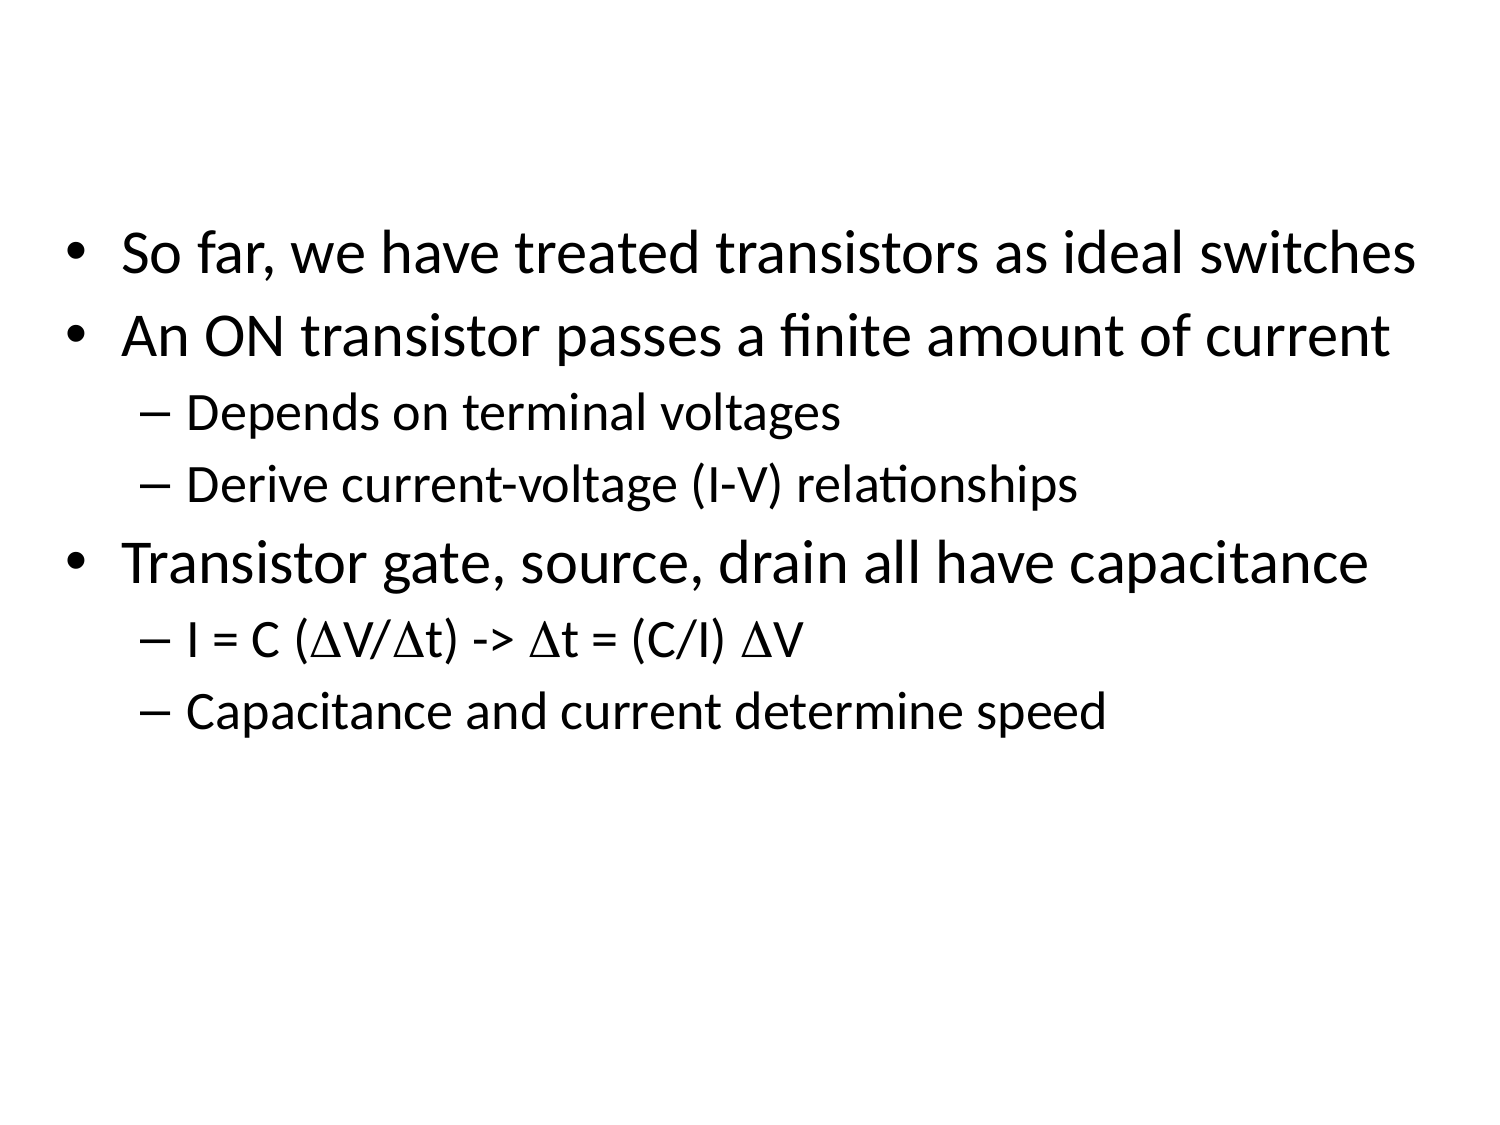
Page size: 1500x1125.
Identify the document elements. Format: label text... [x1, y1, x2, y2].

list So far, we have treated transistors as ideal switches An ON transistor passes a finite amount of current Depends on terminal voltages Derive current-voltage (I-V) relationships Transistor gate, source, drain all have capacitance I = C (V/t) -> t = (C/I) V Capacitance and current determine speed [49, 212, 1500, 788]
